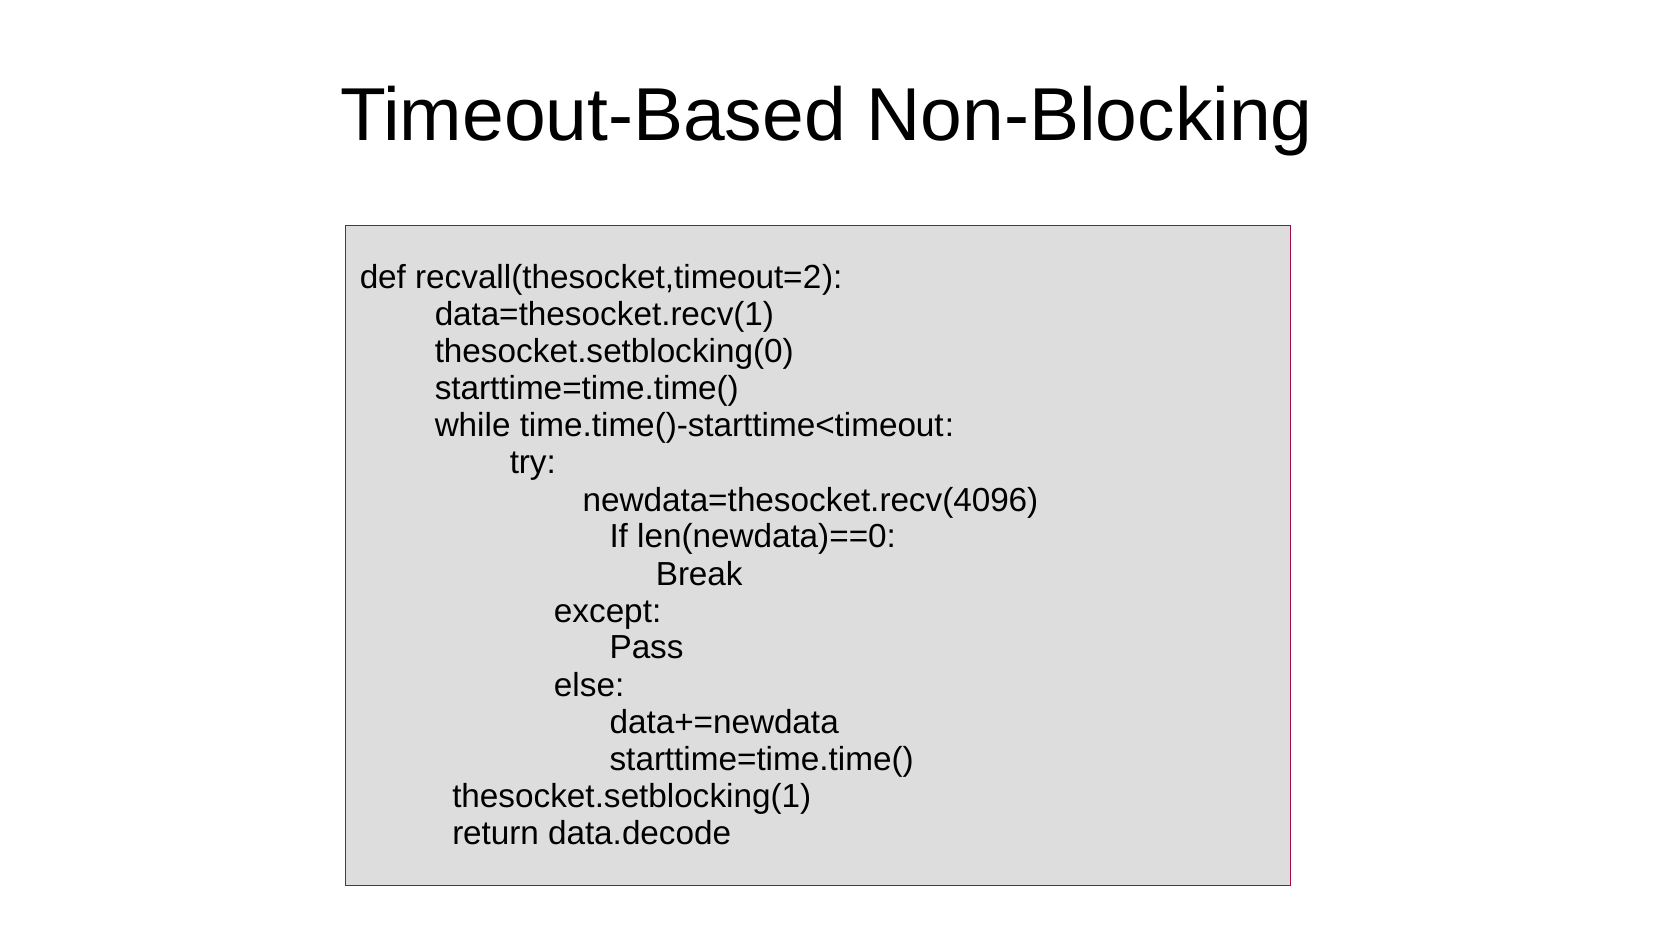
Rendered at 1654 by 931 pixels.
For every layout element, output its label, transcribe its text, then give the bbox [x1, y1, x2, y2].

text_box def recvall(thesocket,timeout=2): data=thesocket.recv(1) thesocket.setblocking(0) starttime=time.time() while time.time()-starttime<timeout: try: newdata=thesocket.recv(4096) If len(newdata)==0: Break except: Pass else: data+=newdata starttime=time.time() thesocket.setblocking(1) return data.decode [345, 225, 1291, 886]
title Timeout-Based Non-Blocking [82, 37, 1571, 193]
